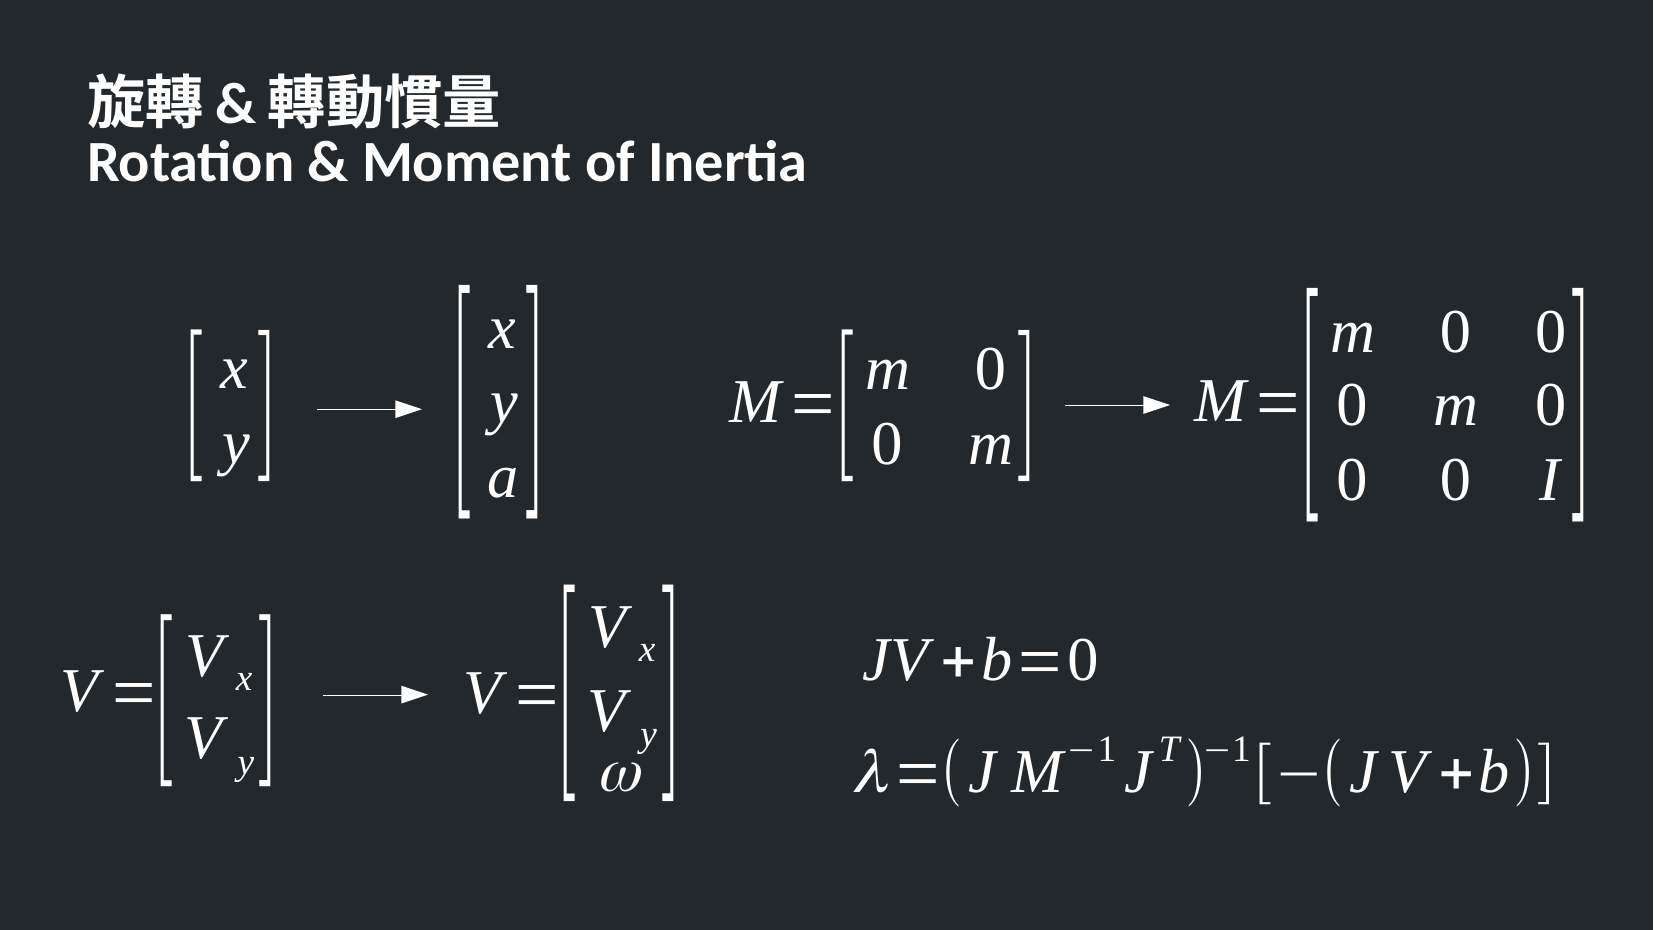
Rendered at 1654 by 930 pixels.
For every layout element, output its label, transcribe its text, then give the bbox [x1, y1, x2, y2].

chart [1185, 284, 1602, 525]
text_box 旋轉&轉動慣量 Rotation & Moment of Inertia [72, 72, 1363, 221]
chart [448, 281, 556, 522]
chart [844, 728, 1561, 811]
chart [180, 326, 288, 485]
chart [457, 581, 693, 805]
chart [54, 611, 289, 791]
chart [855, 623, 1106, 693]
chart [720, 326, 1048, 486]
